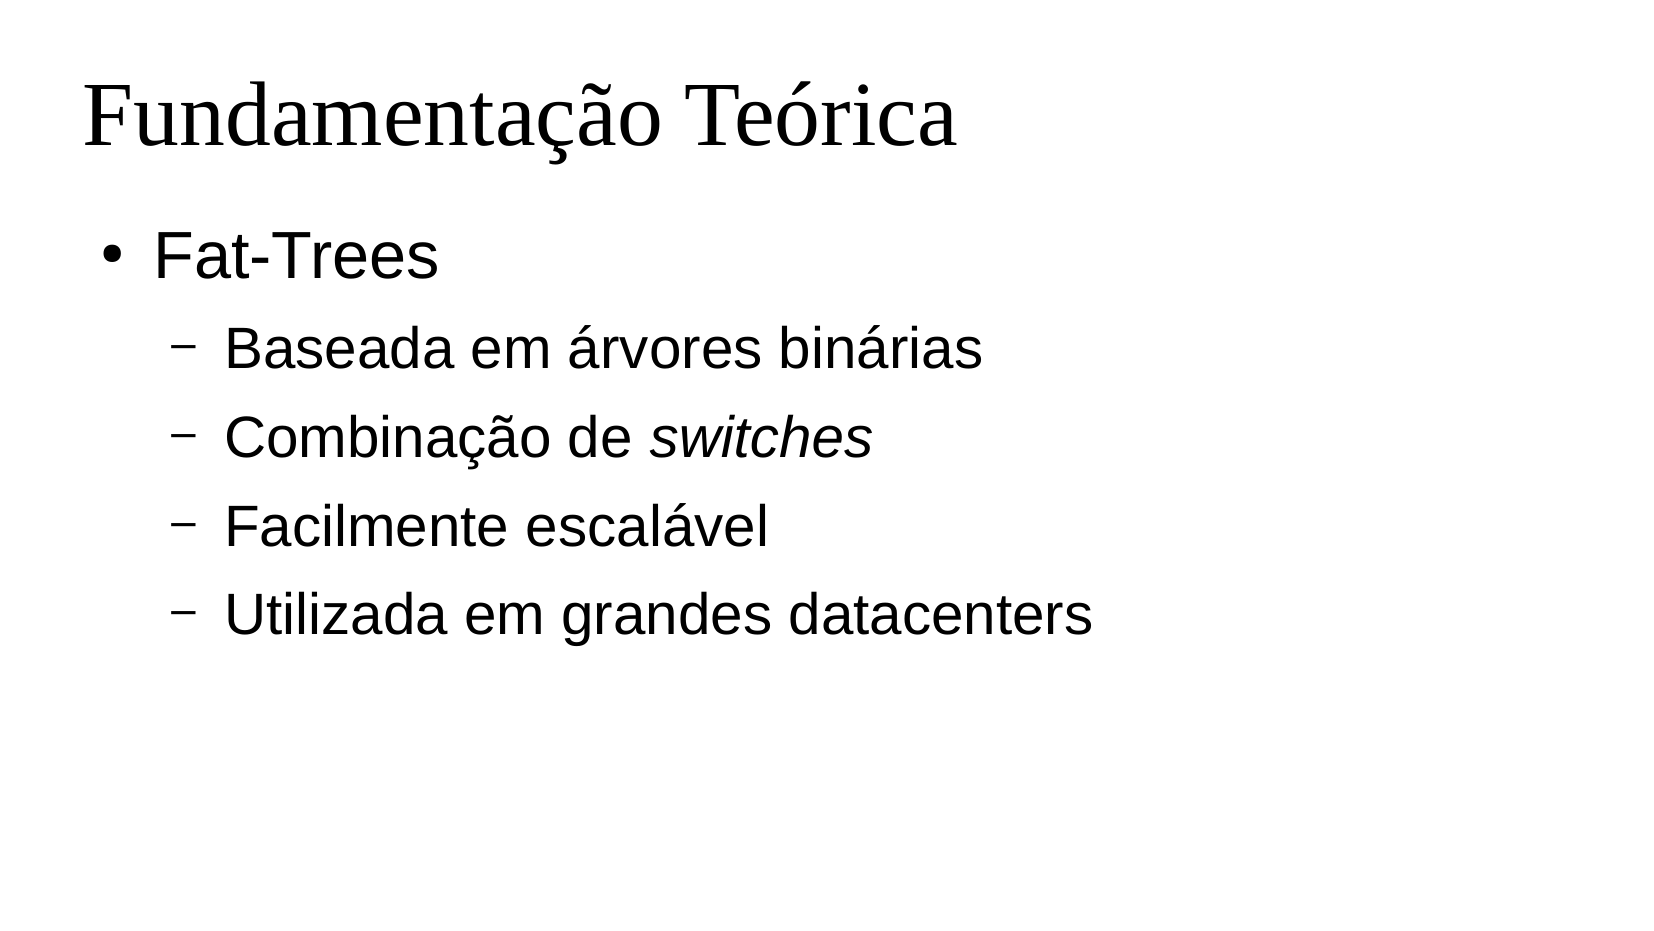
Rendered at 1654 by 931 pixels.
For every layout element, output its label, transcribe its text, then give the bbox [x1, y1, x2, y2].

title Fundamentação Teórica [82, 37, 1571, 193]
list Fat-Trees Baseada em árvores binárias Combinação de switches Facilmente escalável Utilizada em grandes datacenters [82, 217, 1571, 758]
